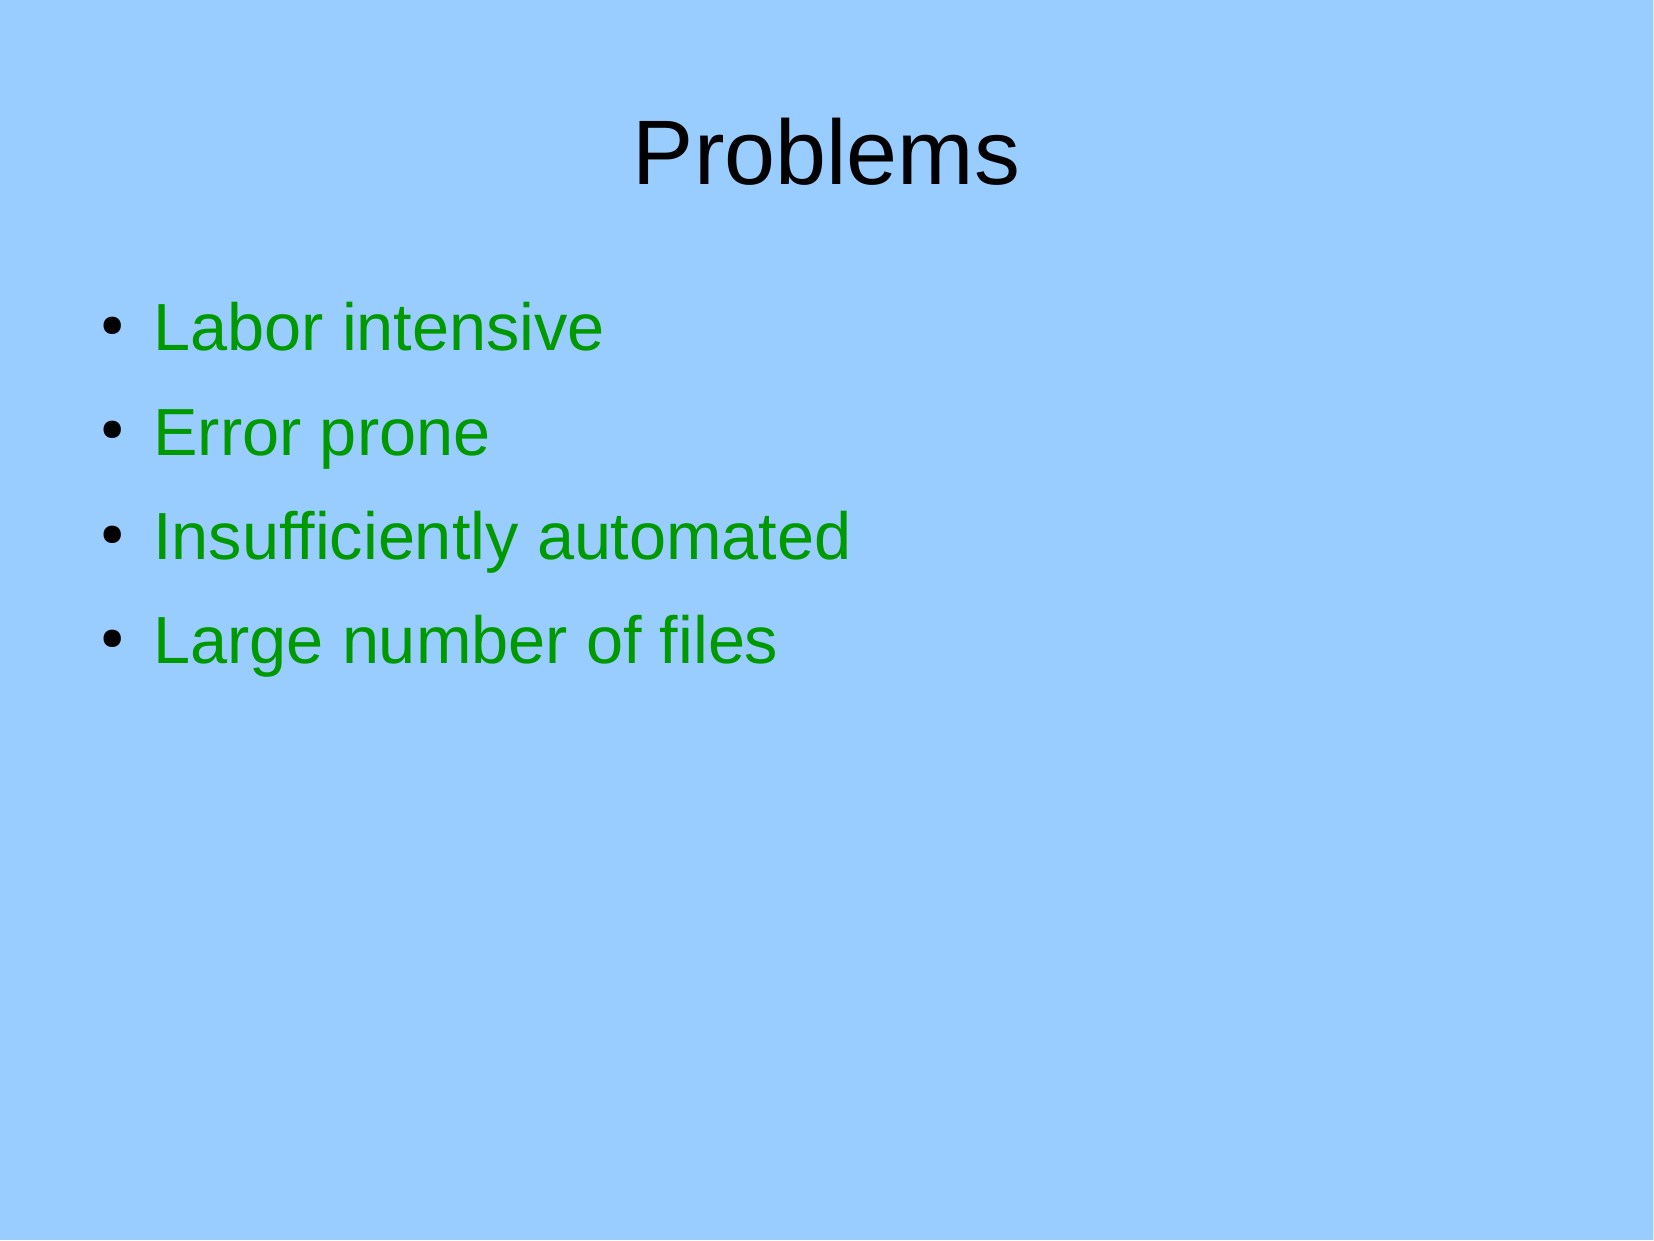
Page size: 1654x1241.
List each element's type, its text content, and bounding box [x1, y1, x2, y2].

list Labor intensive Error prone Insufficiently automated Large number of files [82, 290, 1538, 1010]
title Problems [82, 49, 1571, 257]
